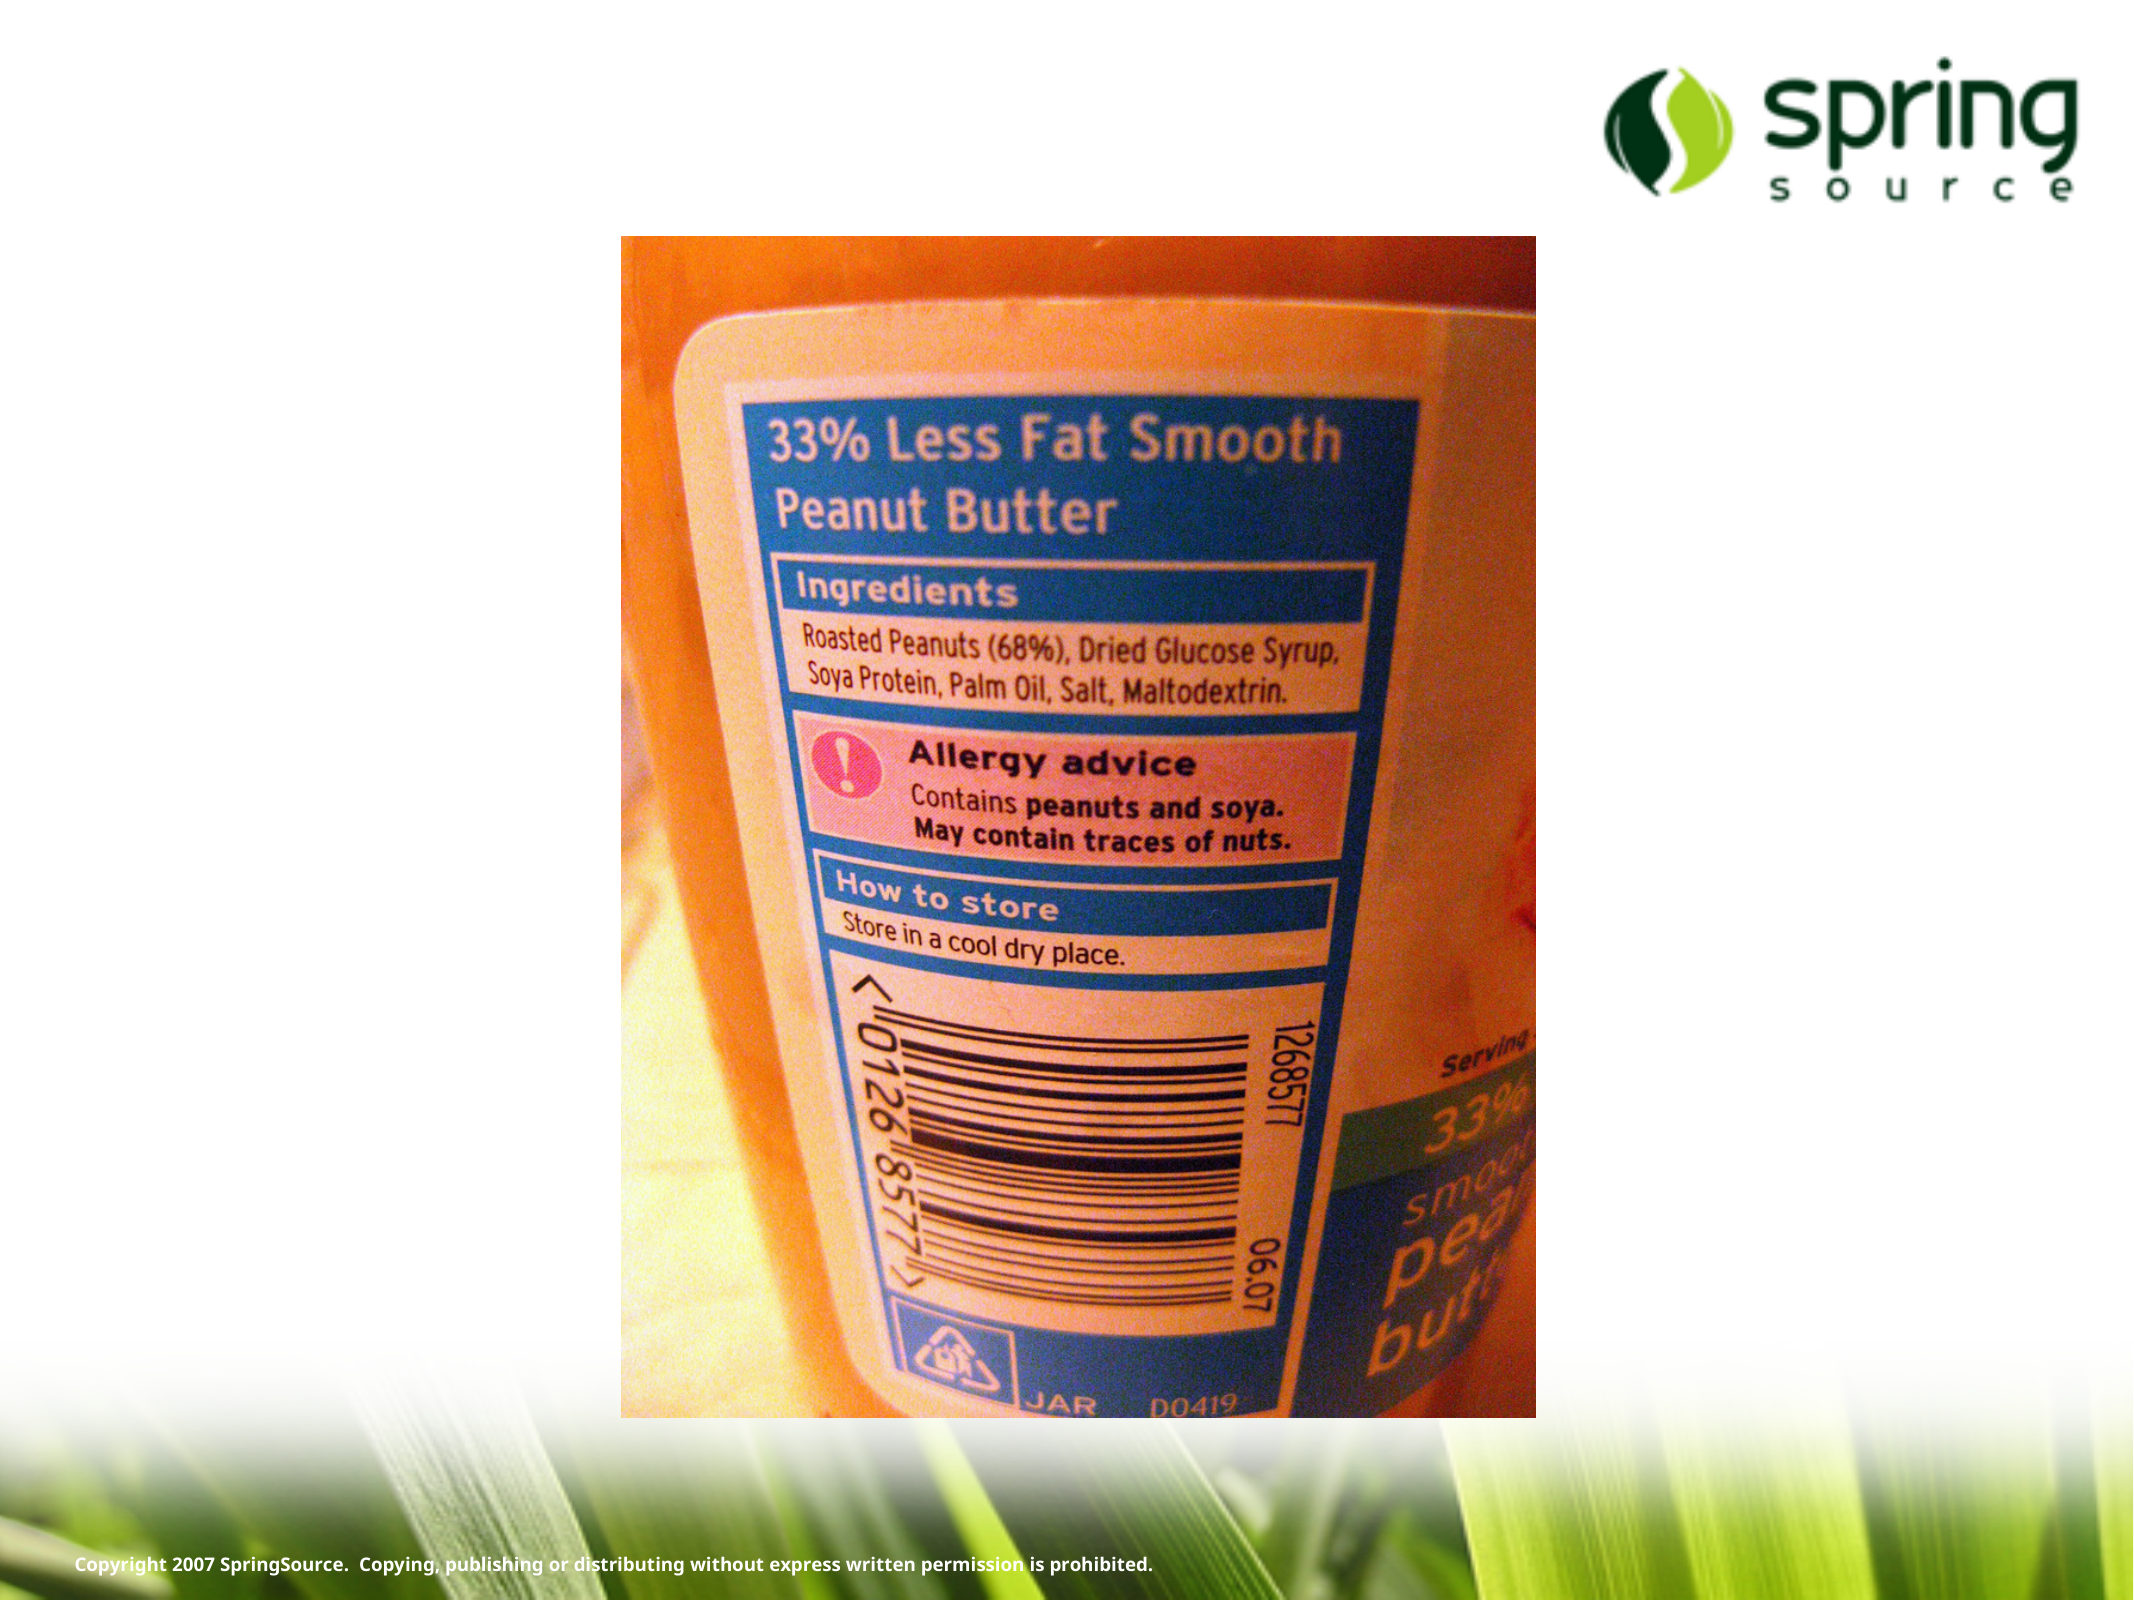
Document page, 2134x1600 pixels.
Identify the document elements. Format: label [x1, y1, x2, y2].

picture [1555, 46, 2134, 224]
picture [0, 236, 2134, 1600]
